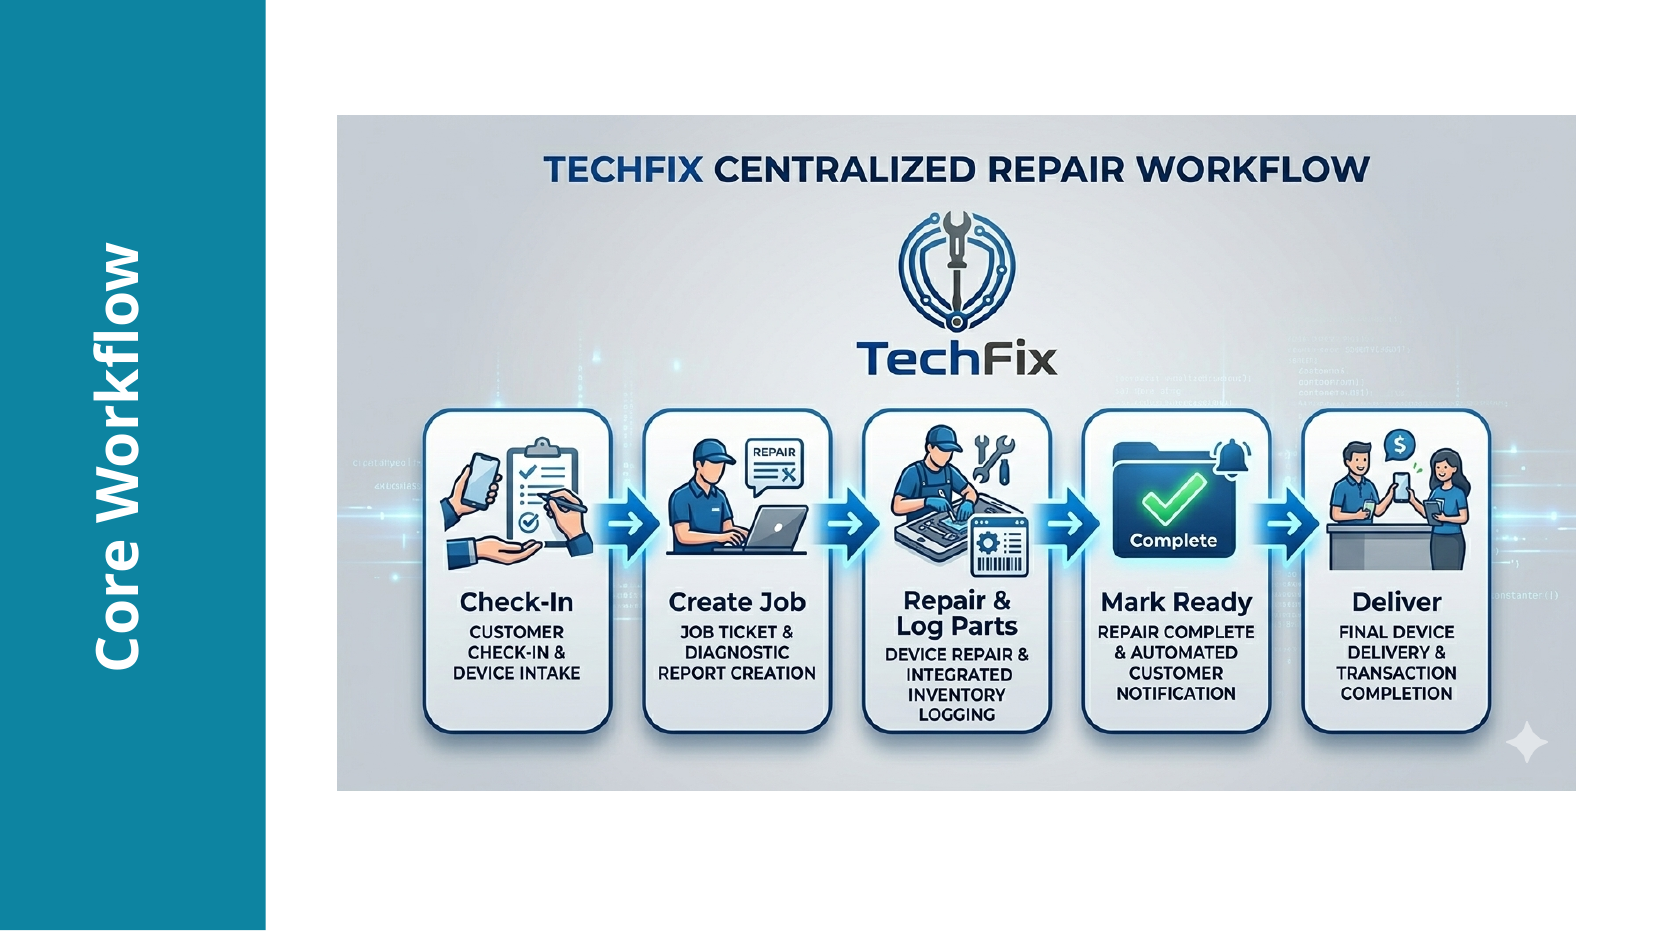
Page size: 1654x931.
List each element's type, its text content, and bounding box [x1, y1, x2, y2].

title Core Workflow [75, 44, 237, 872]
picture [337, 115, 1576, 791]
